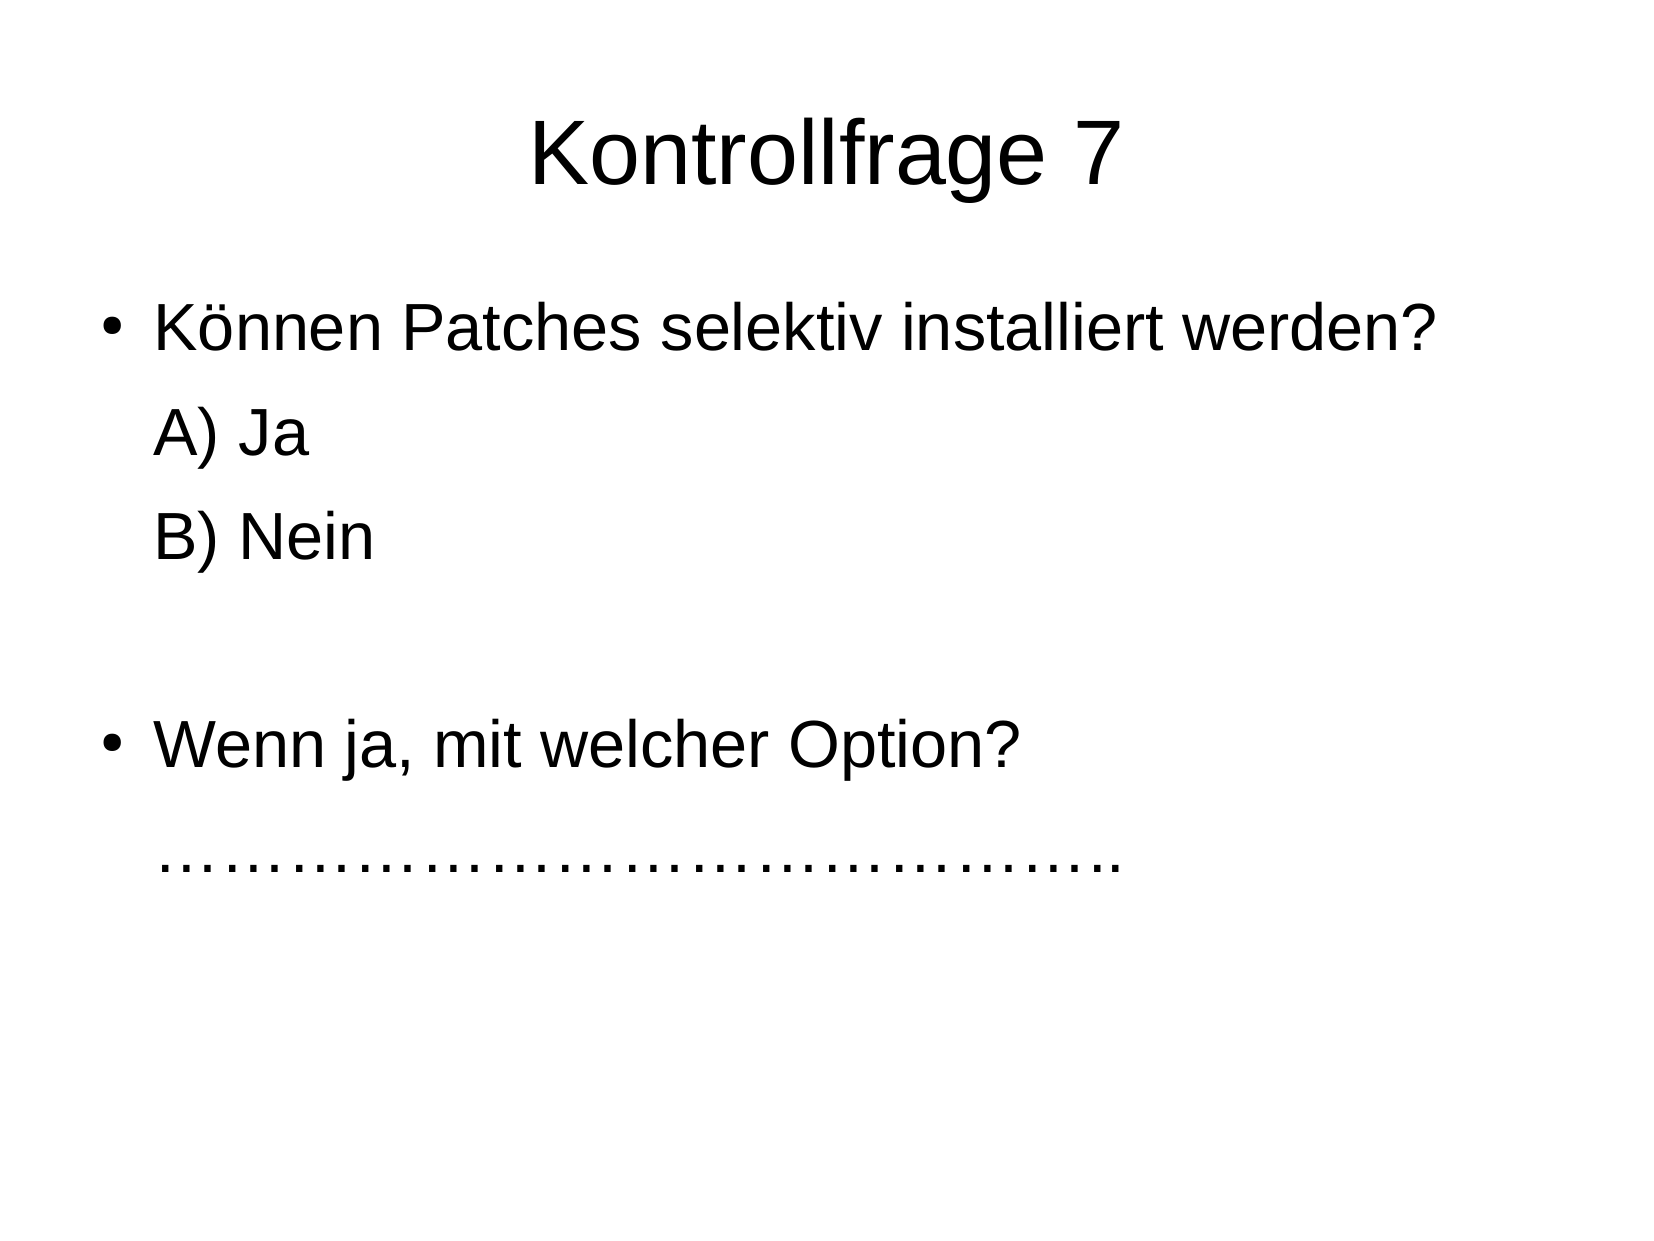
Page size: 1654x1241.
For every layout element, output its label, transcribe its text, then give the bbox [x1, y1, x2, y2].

title Kontrollfrage 7 [82, 49, 1571, 257]
list Können Patches selektiv installiert werden? A) Ja B) Nein Wenn ja, mit welcher Option? …………………………………….. [82, 290, 1571, 1010]
